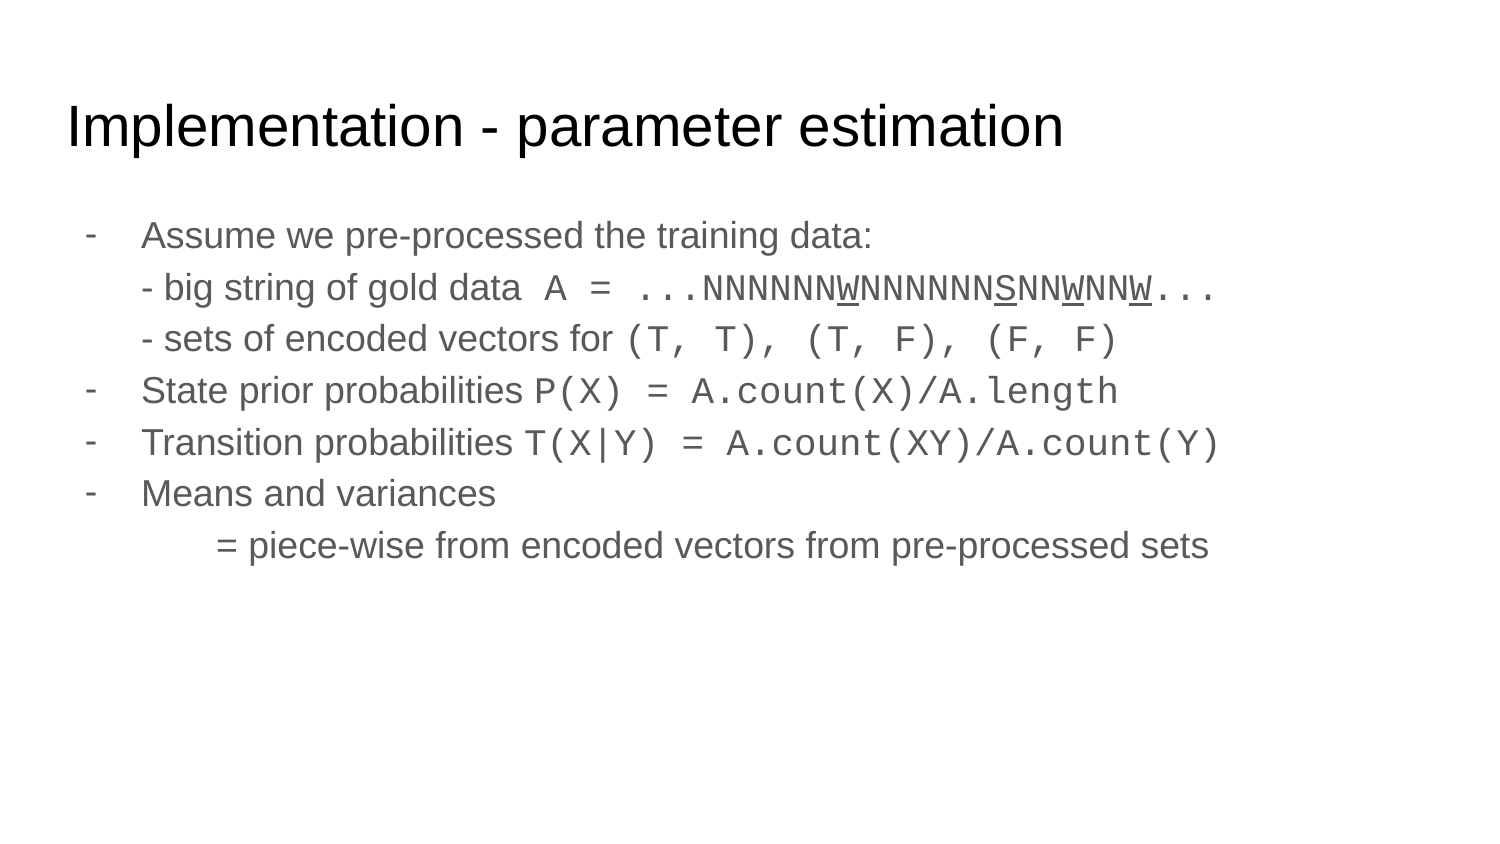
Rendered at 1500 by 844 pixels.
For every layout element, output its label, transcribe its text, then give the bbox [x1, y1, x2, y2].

title Implementation - parameter estimation [51, 72, 1449, 167]
list Assume we pre-processed the training data: - big string of gold data A = ...NNNNNNWNNNNNNSNNWNNW... - sets of encoded vectors for (T, T), (T, F), (F, F) State prior probabilities P(X) = A.count(X)/A.length Transition probabilities T(X|Y) = A.count(XY)/A.count(Y) Means and variances = piece-wise from encoded vectors from pre-processed sets [51, 189, 1484, 750]
